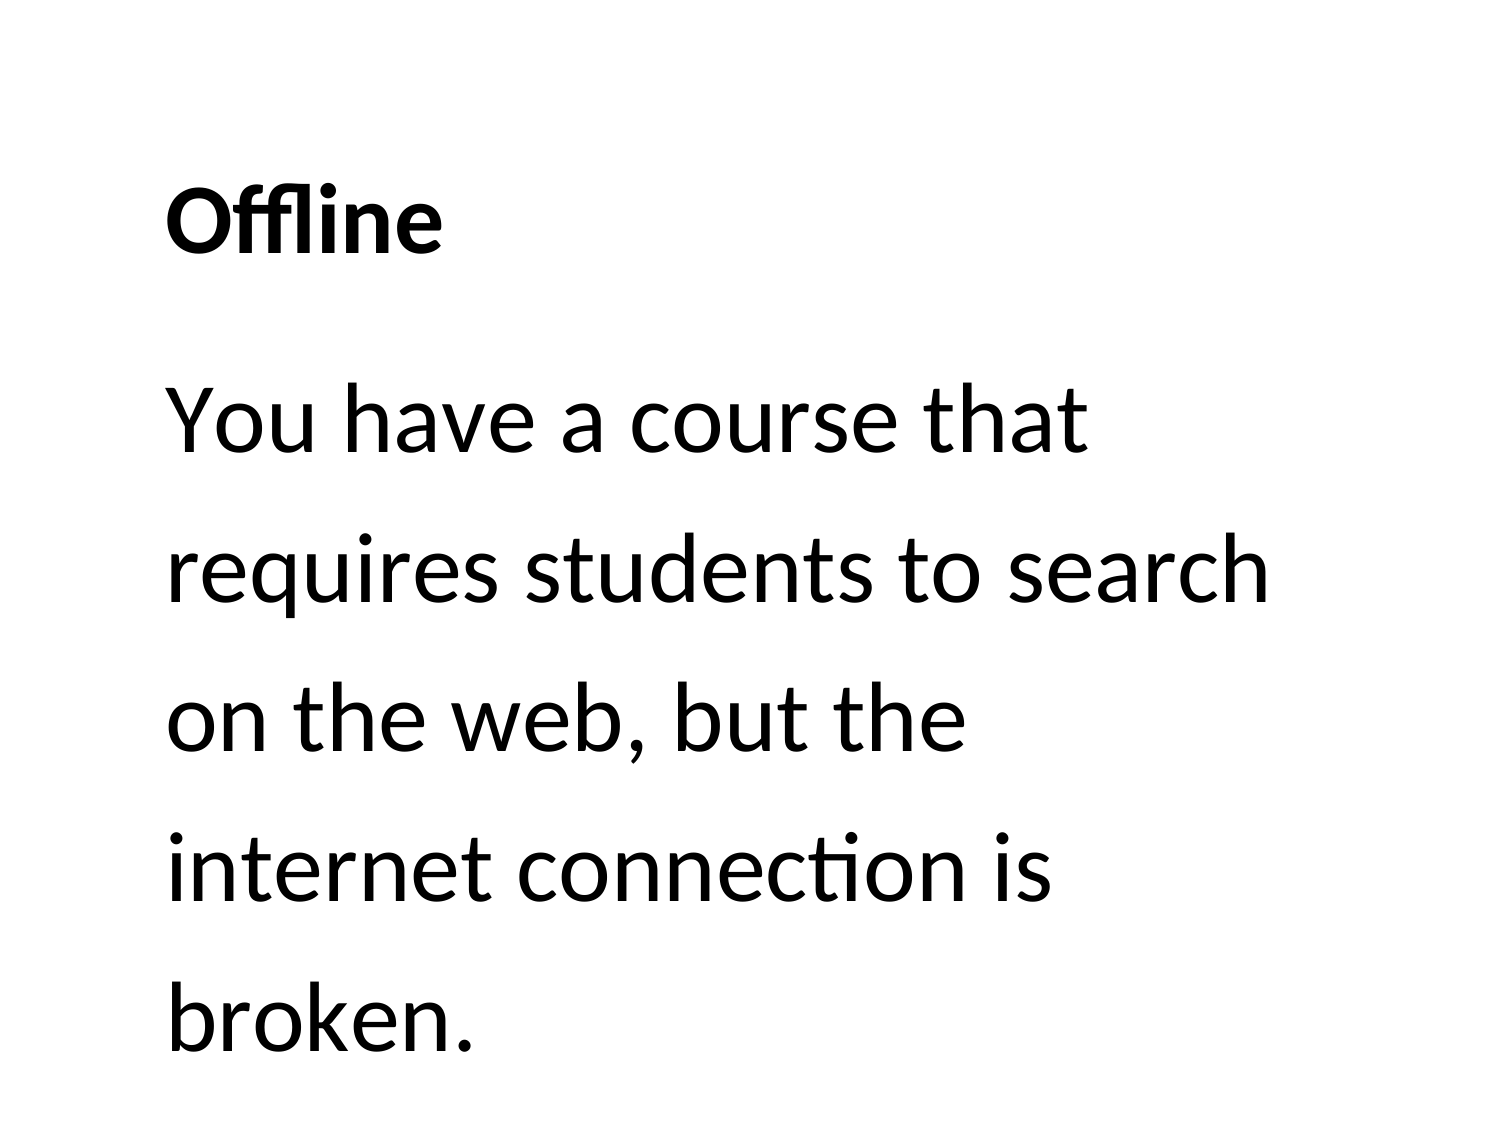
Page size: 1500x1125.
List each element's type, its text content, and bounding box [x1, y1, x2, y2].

text_box Offline [149, 166, 1427, 262]
text_box You have a course that requires students to search on the web, but the internet connection is broken. [150, 314, 1306, 871]
